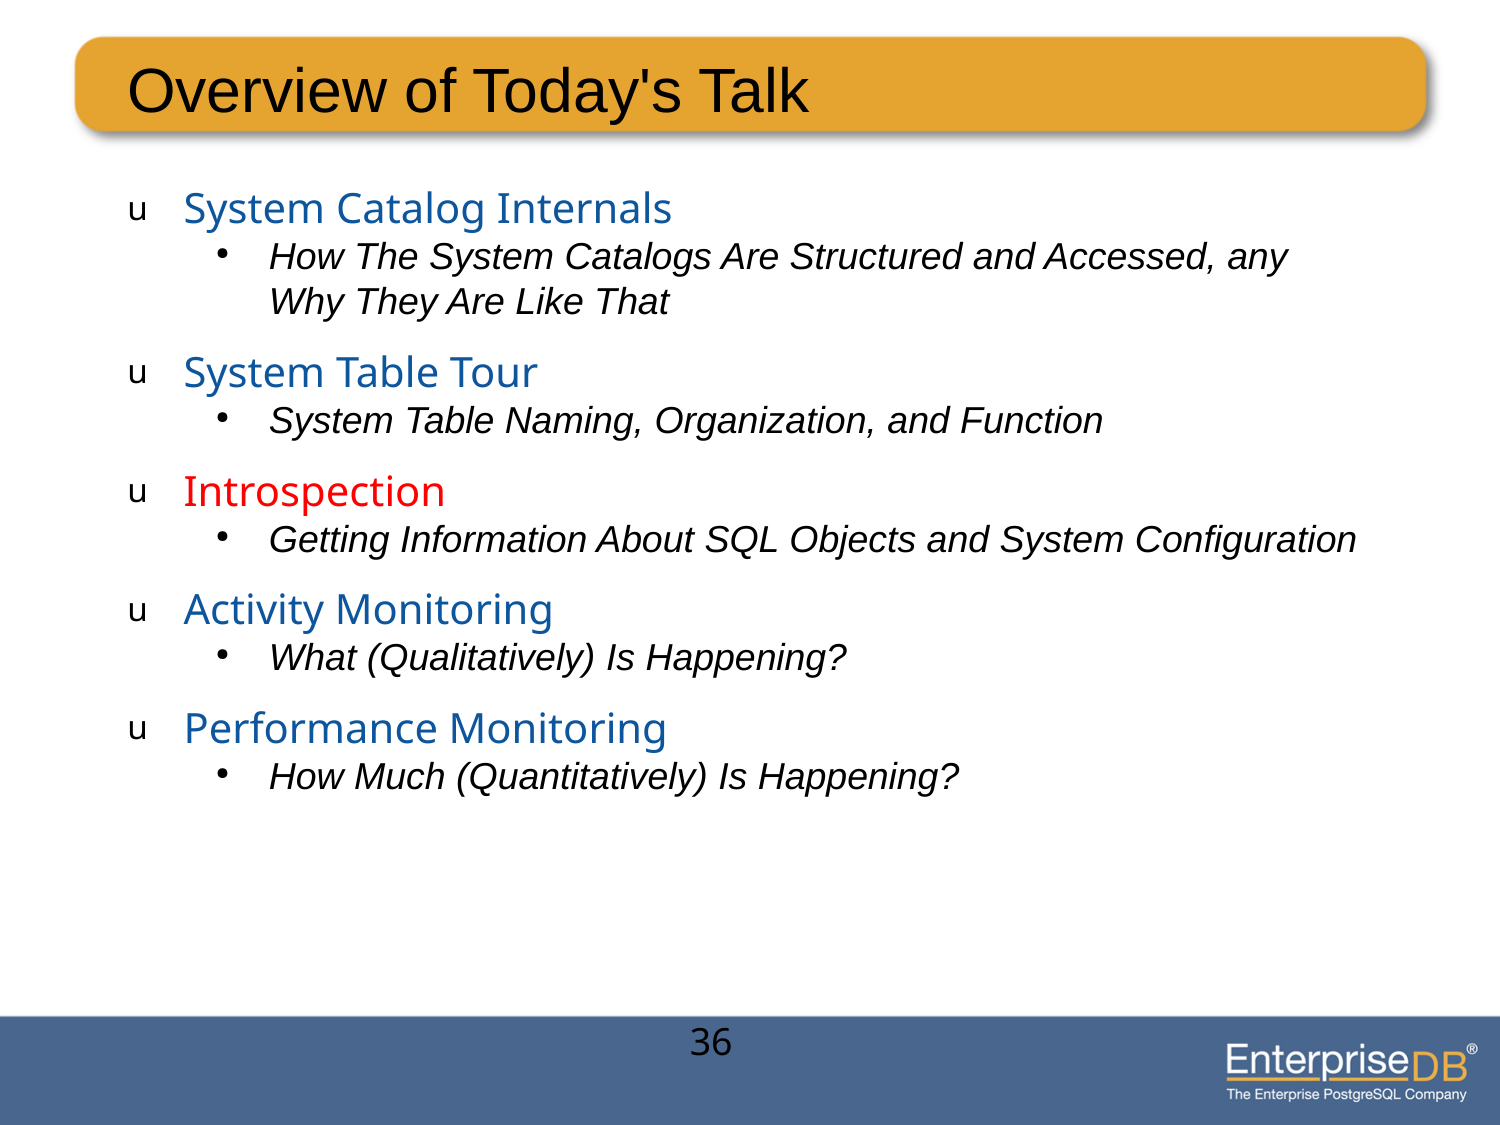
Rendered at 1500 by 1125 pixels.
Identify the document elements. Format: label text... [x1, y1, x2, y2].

slide_number <number> [675, 1010, 825, 1125]
title Overview of Today's Talk [112, 37, 1388, 138]
picture [0, 0, 1500, 1125]
list System Catalog Internals How The System Catalogs Are Structured and Accessed, any Why They Are Like That System Table Tour System Table Naming, Organization, and Function Introspection Getting Information About SQL Objects and System Configuration Activity Monitoring What (Qualitatively) Is Happening? Performance Monitoring How Much (Quantitatively) Is Happening? [112, 174, 1388, 963]
